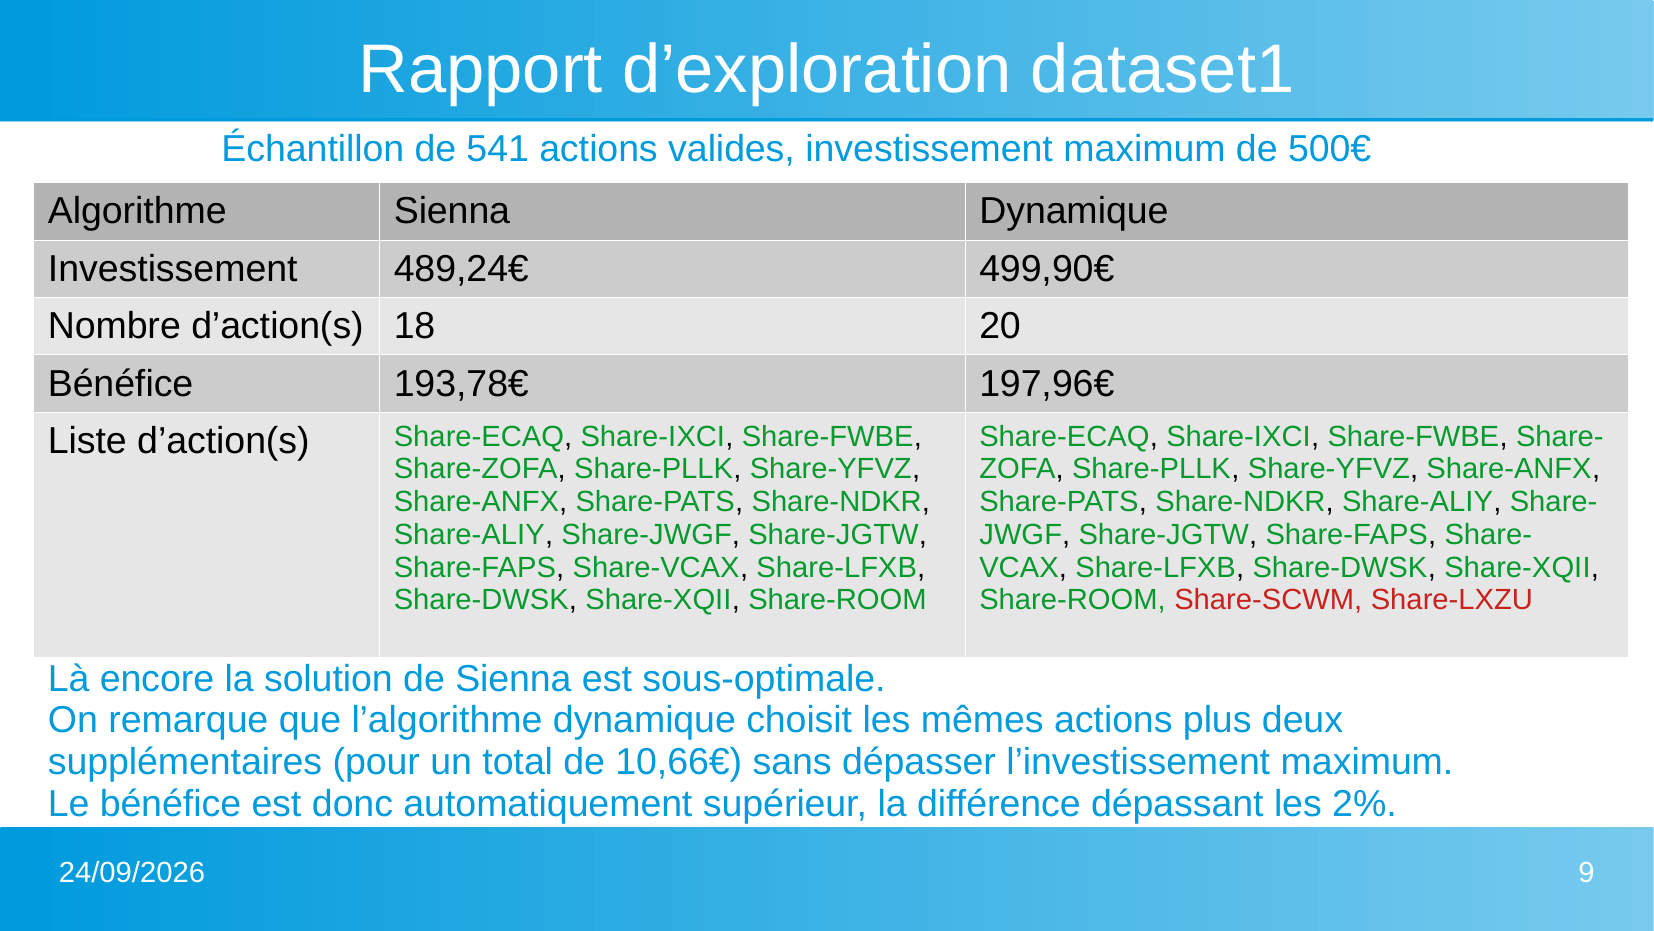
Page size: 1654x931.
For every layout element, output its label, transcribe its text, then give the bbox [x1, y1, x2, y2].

table_header Algorithme [34, 183, 379, 240]
title Rapport d’exploration dataset1 [59, 29, 1595, 108]
table_cell 197,96€ [966, 355, 1628, 412]
table_cell 499,90€ [966, 241, 1628, 297]
table_header Dynamique [966, 183, 1628, 240]
table_header Sienna [380, 183, 965, 240]
text_box Échantillon de 541 actions valides, investissement maximum de 500€ [206, 120, 1565, 178]
table_cell Investissement [34, 241, 379, 297]
table_cell Bénéfice [34, 355, 379, 412]
table_cell 18 [380, 298, 965, 354]
table_cell 489,24€ [380, 241, 965, 297]
table_cell 20 [966, 298, 1628, 354]
table_cell Share-ECAQ, Share-IXCI, Share-FWBE, Share-ZOFA, Share-PLLK, Share-YFVZ, Share-ANFX, Share-PATS, Share-NDKR, Share-ALIY, Share-JWGF, Share-JGTW, Share-FAPS, Share-VCAX, Share-LFXB, Share-DWSK, Share-XQII, Share-ROOM, Share-SCWM, Share-LXZU [966, 413, 1628, 649]
text_box Là encore la solution de Sienna est sous-optimale. On remarque que l’algorithme dynamique choisit les mêmes actions plus deux supplémentaires (pour un total de 10,66€) sans dépasser l’investissement maximum. Le bénéfice est donc automatiquement supérieur, la différence dépassant les 2%. [33, 649, 1628, 833]
table_cell Nombre d’action(s) [34, 298, 379, 354]
table_cell Share-ECAQ, Share-IXCI, Share-FWBE, Share-ZOFA, Share-PLLK, Share-YFVZ, Share-ANFX, Share-PATS, Share-NDKR, Share-ALIY, Share-JWGF, Share-JGTW, Share-FAPS, Share-VCAX, Share-LFXB, Share-DWSK, Share-XQII, Share-ROOM [380, 413, 965, 649]
table_cell 193,78€ [380, 355, 965, 412]
table_cell Liste d’action(s) [34, 413, 379, 649]
